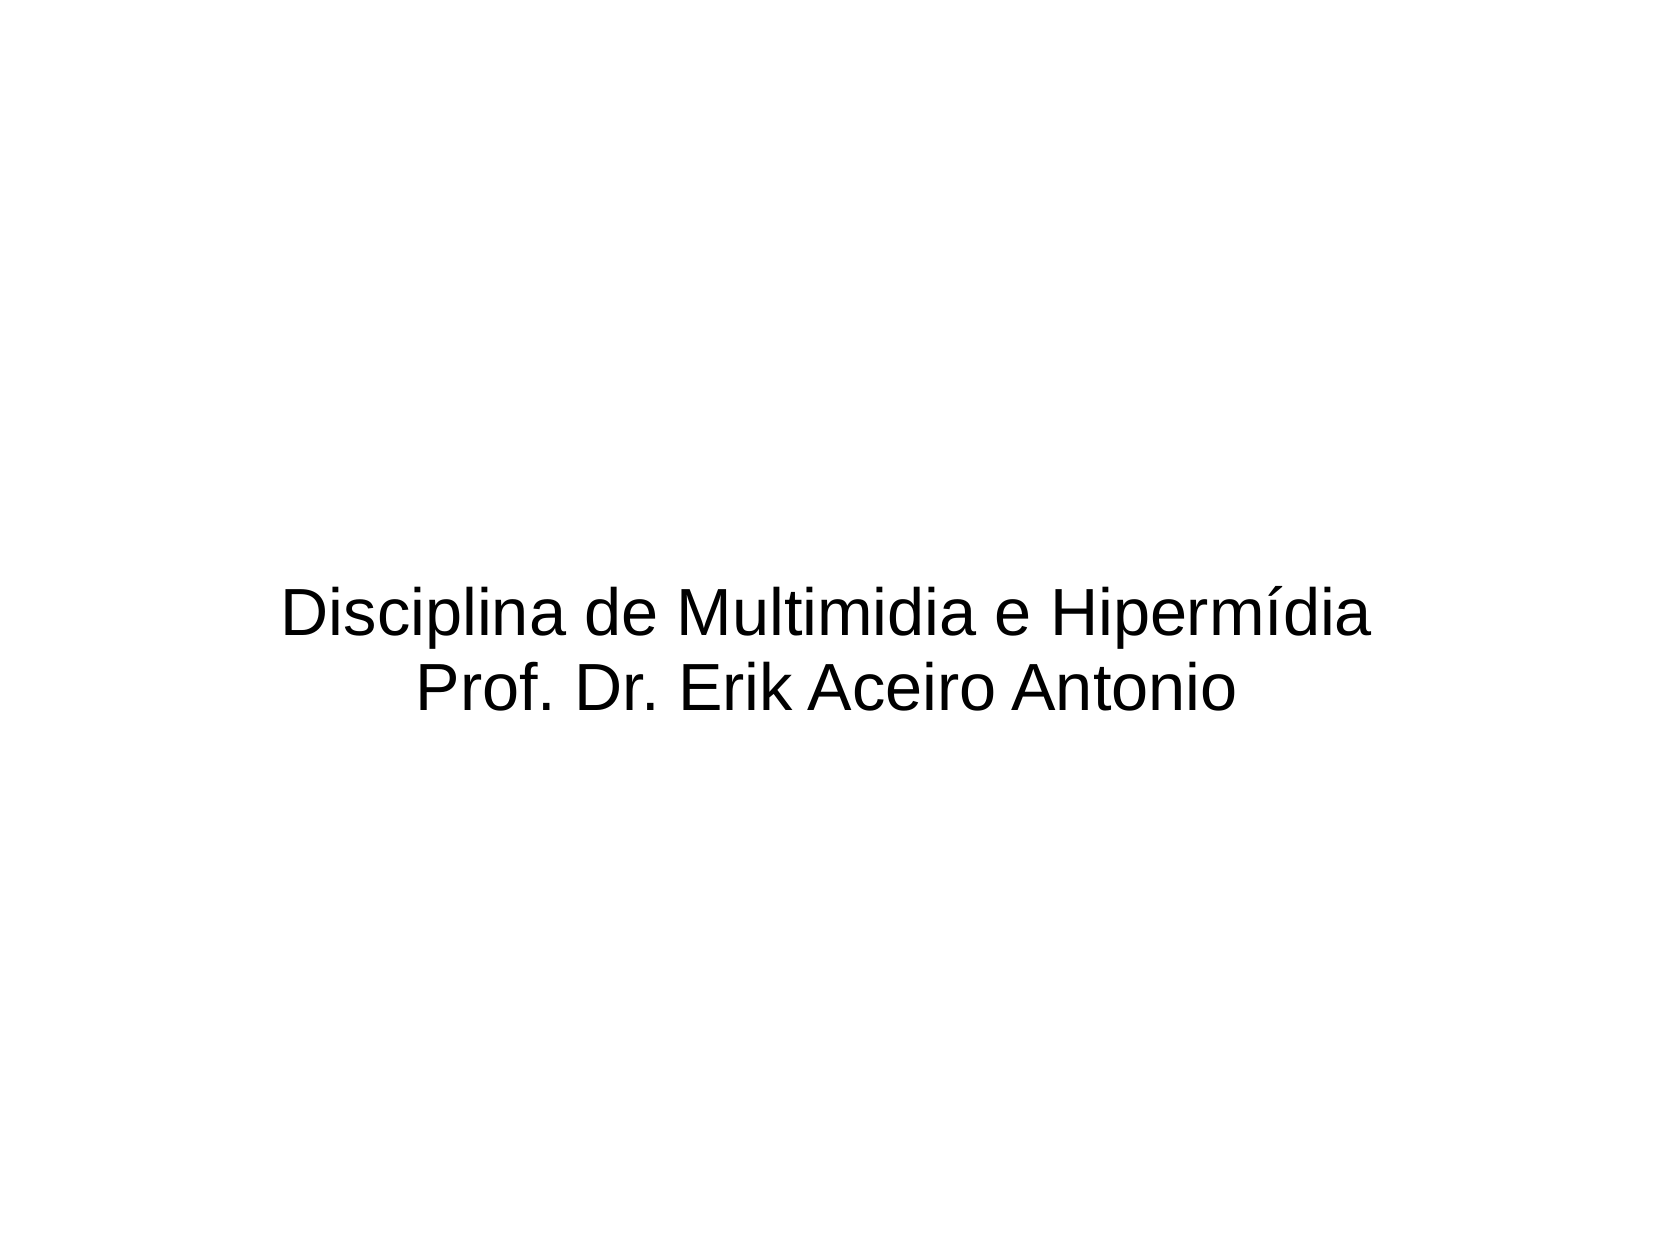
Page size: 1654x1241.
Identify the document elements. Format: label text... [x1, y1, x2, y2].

subtitle Disciplina de Multimidia e Hipermídia Prof. Dr. Erik Aceiro Antonio [82, 290, 1571, 1010]
